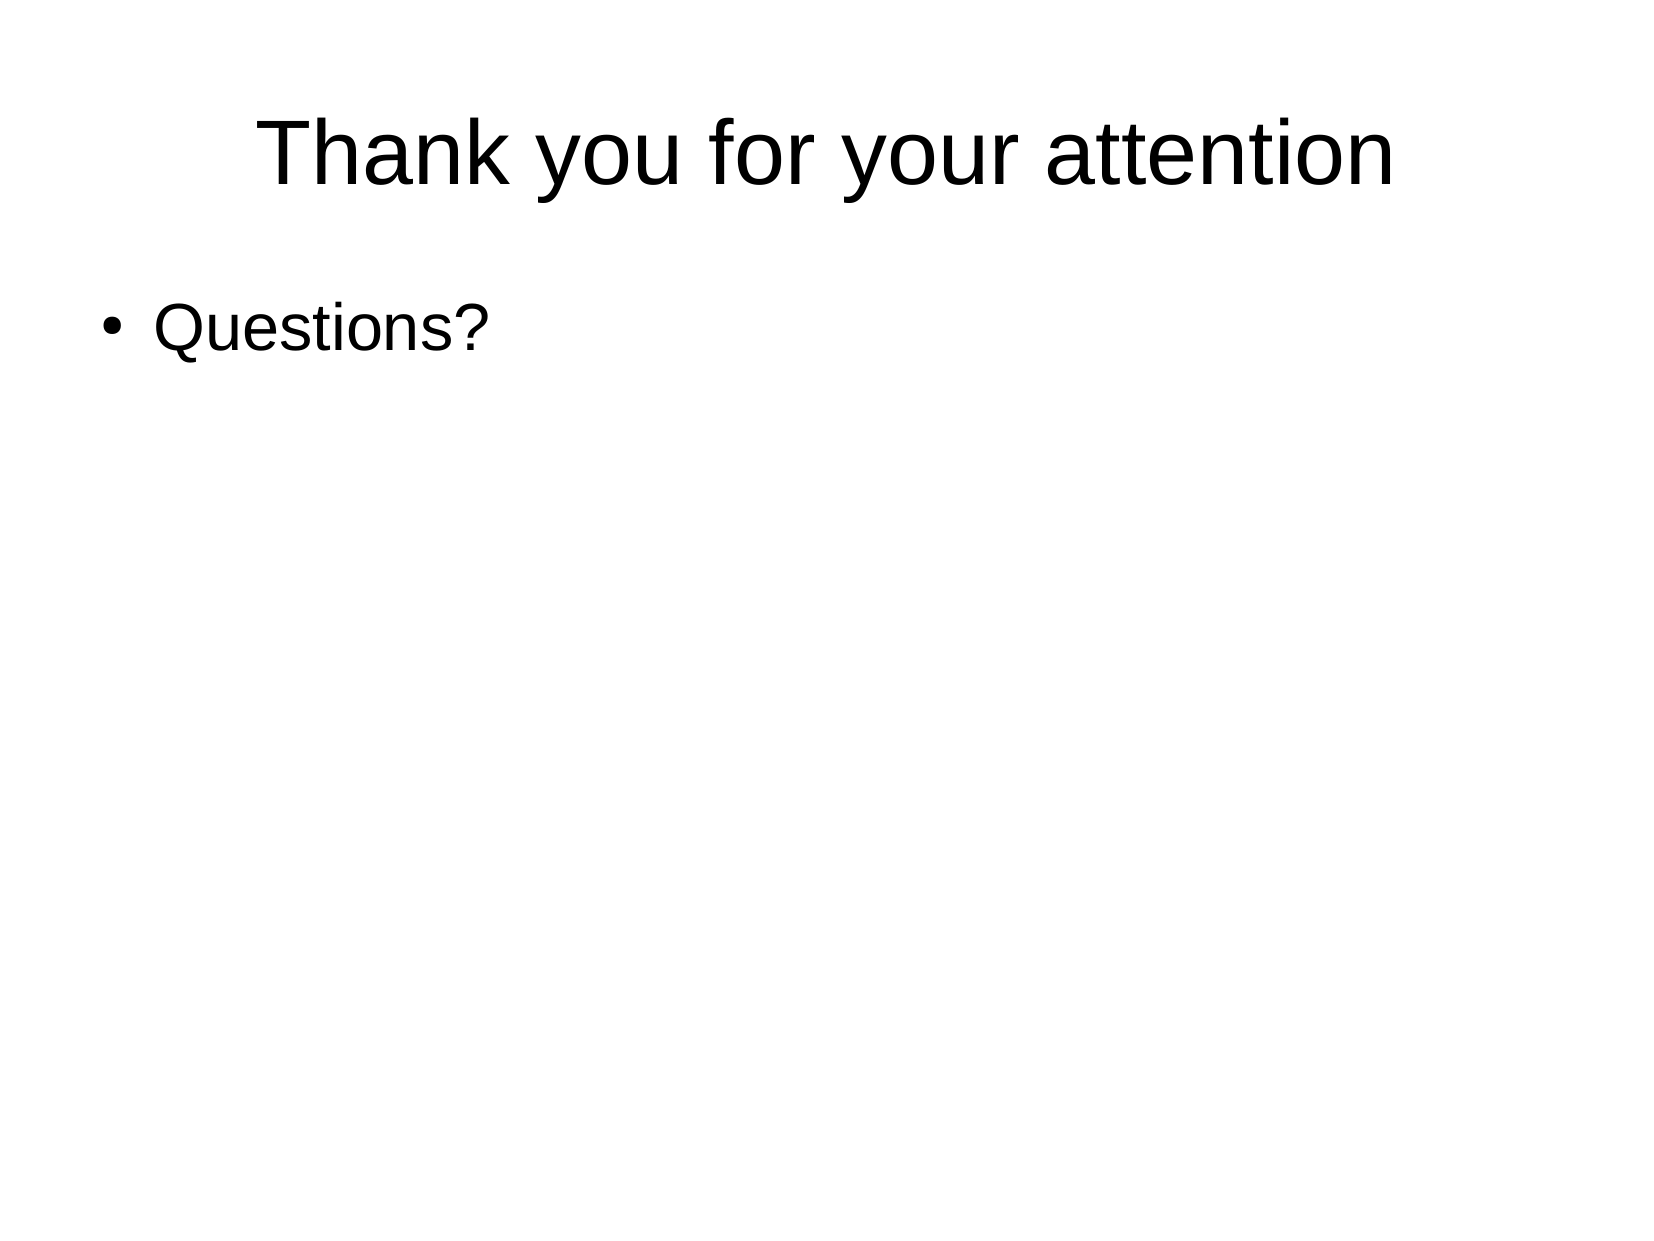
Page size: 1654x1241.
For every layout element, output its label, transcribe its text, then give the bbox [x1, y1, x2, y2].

title Thank you for your attention [82, 49, 1571, 257]
list Questions? [82, 290, 1571, 1010]
